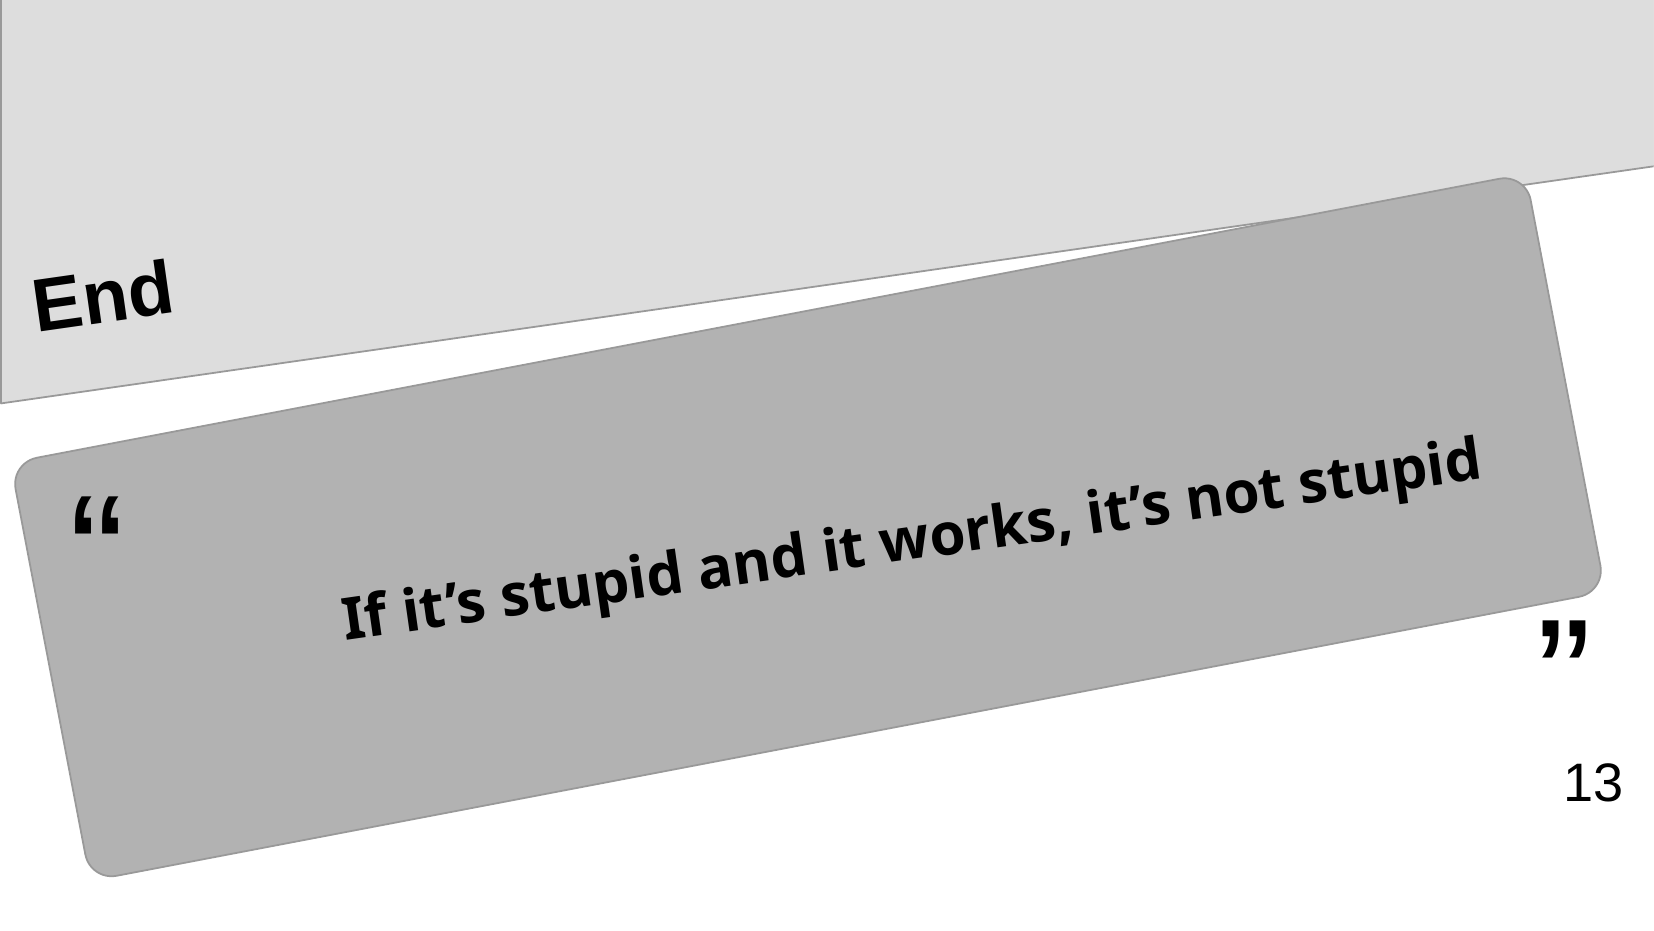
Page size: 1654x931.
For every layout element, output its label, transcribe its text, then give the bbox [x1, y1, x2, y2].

title End [21, 19, 1506, 384]
title If it’s stupid and it works, it’s not stupid [169, 354, 1654, 719]
